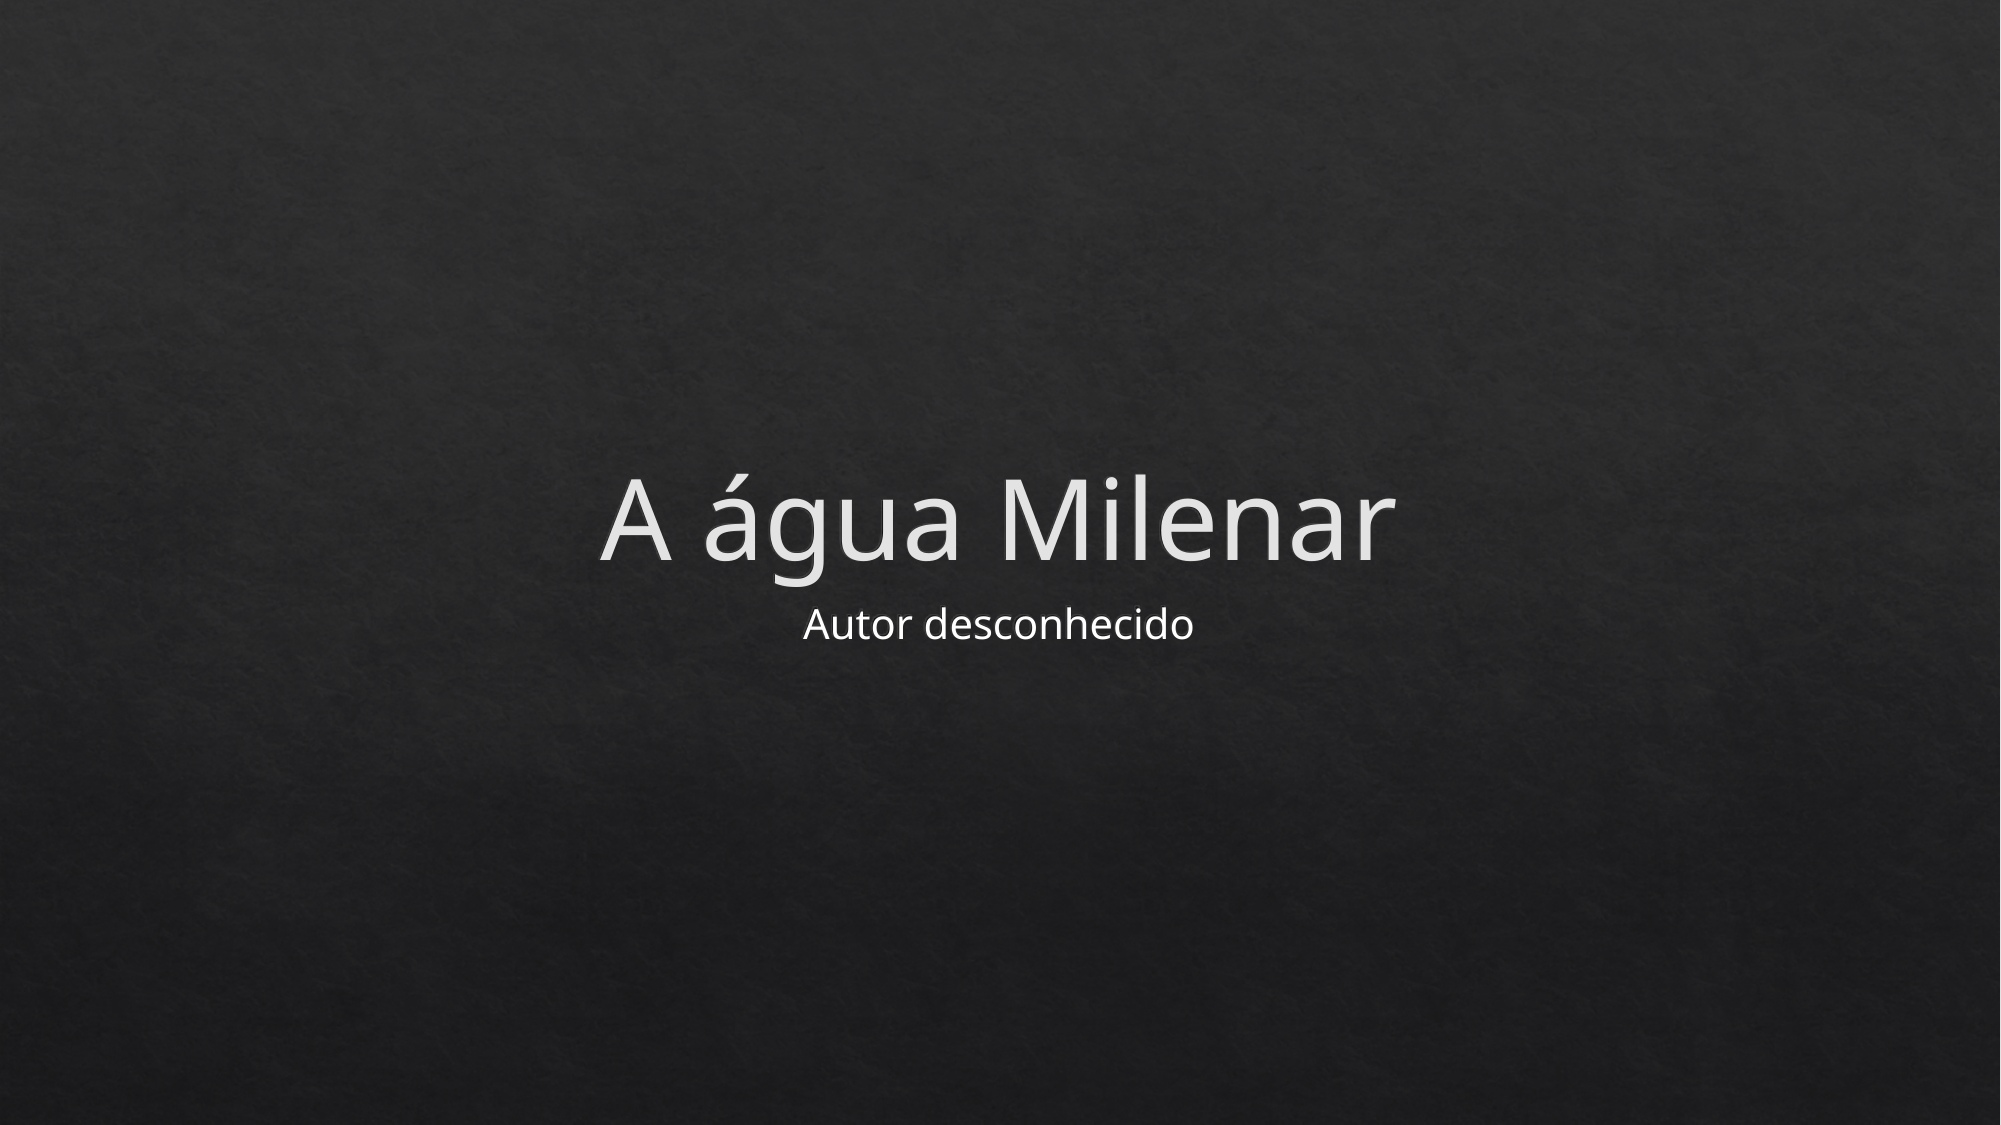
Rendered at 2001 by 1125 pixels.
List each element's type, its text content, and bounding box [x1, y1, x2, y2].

picture [0, 0, 2001, 1125]
title A água Milenar [224, 290, 1774, 590]
subtitle Autor desconhecido [224, 590, 1774, 763]
